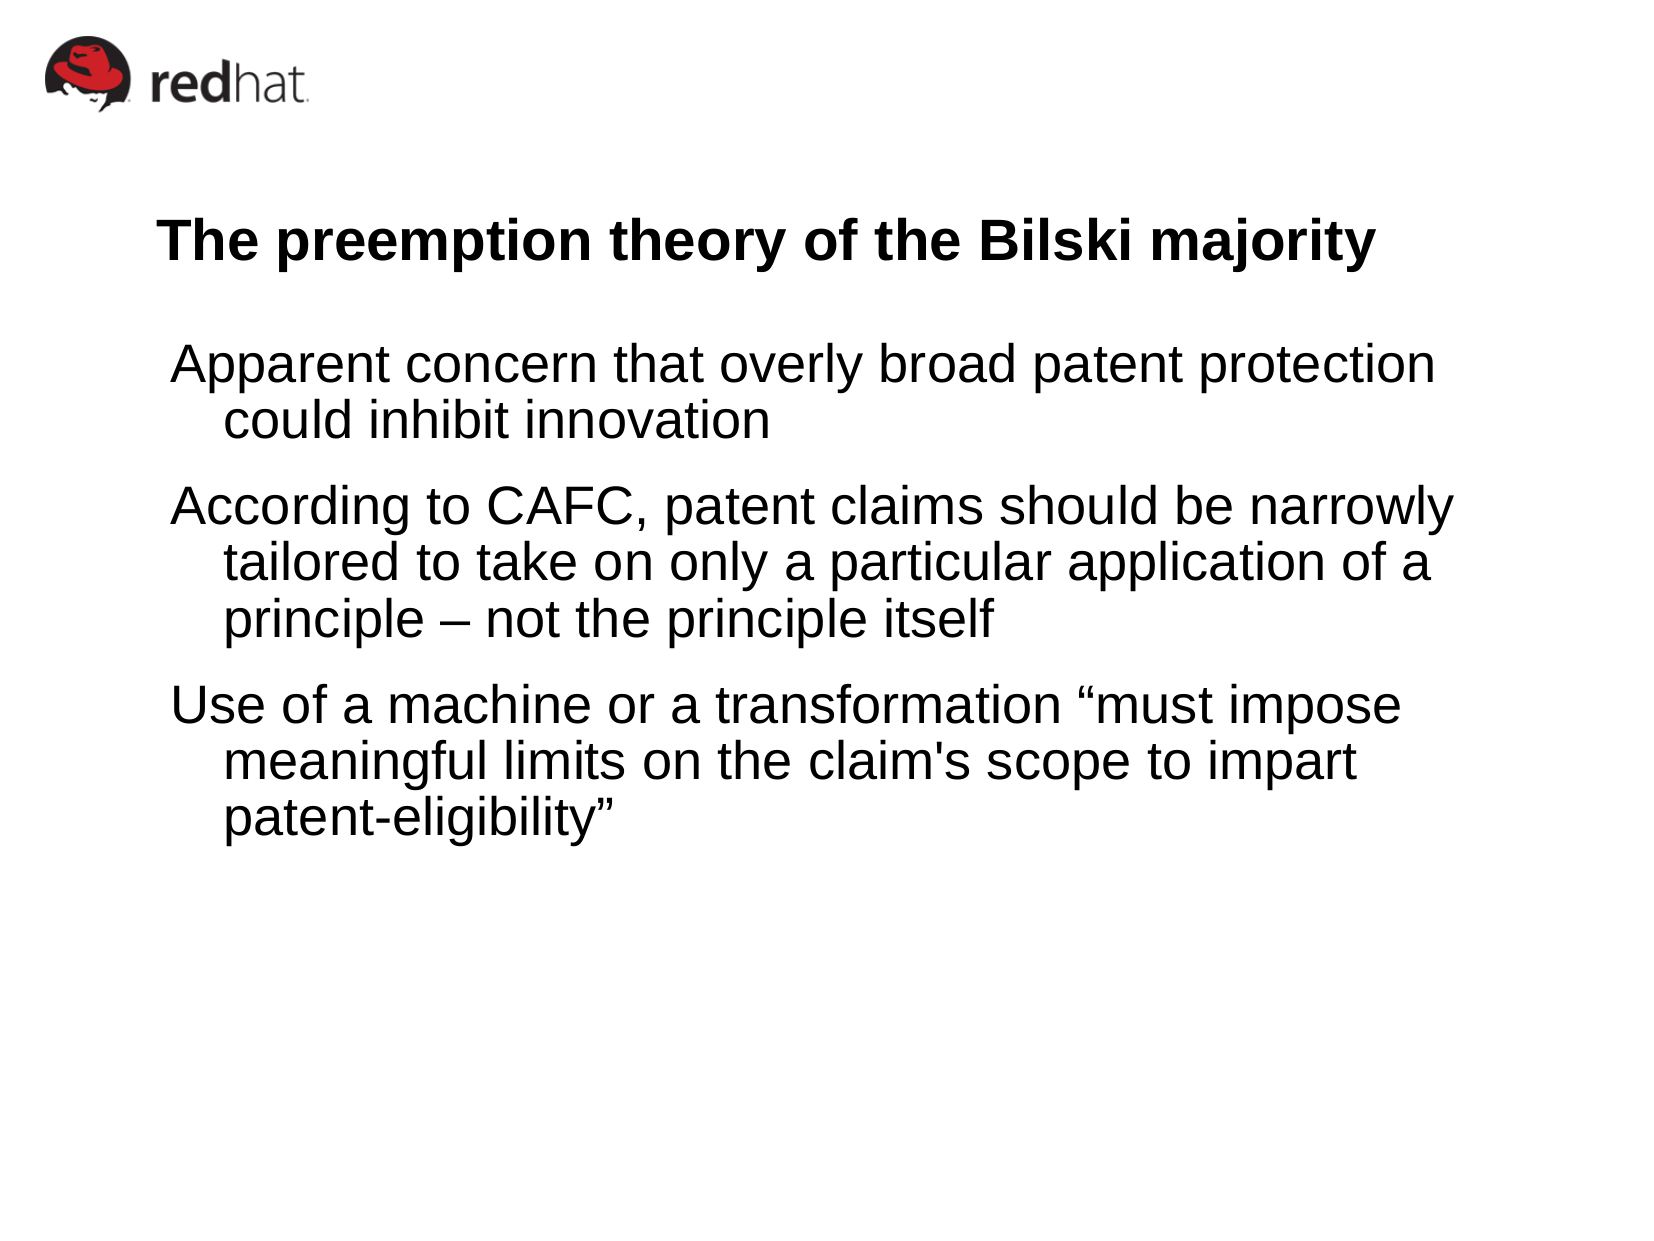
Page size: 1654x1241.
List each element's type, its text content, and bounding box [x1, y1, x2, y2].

picture [45, 36, 309, 122]
list Apparent concern that overly broad patent protection could inhibit innovation According to CAFC, patent claims should be narrowly tailored to take on only a particular application of a principle – not the principle itself Use of a machine or a transformation “must impose meaningful limits on the claim's scope to impart patent-eligibility” [152, 337, 1498, 1116]
title The preemption theory of the Bilski majority [156, 204, 1502, 280]
